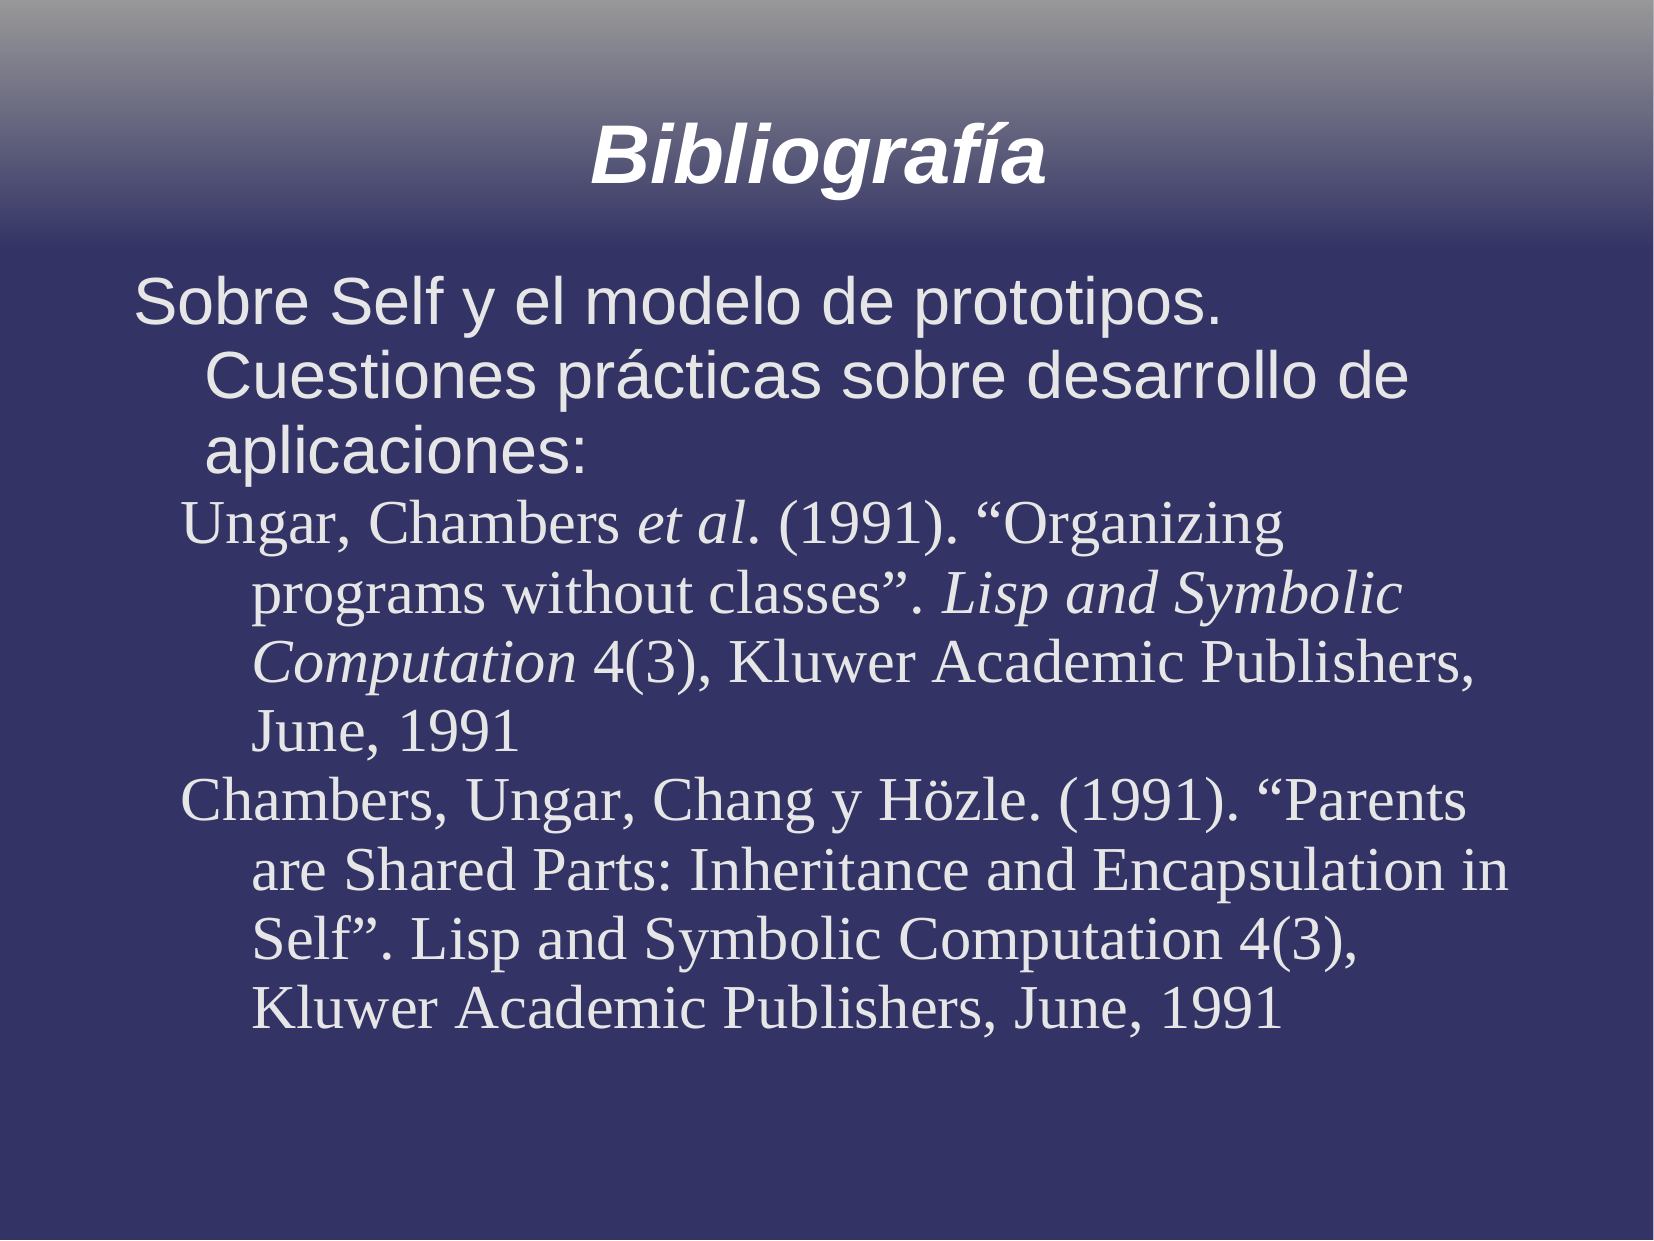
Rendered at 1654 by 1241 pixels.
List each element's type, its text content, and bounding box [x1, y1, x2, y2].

title Bibliografía [112, 50, 1525, 259]
list Sobre Self y el modelo de prototipos. Cuestiones prácticas sobre desarrollo de aplicaciones: Ungar, Chambers et al. (1991). “Organizing programs without classes”. Lisp and Symbolic Computation 4(3), Kluwer Academic Publishers, June, 1991 Chambers, Ungar, Chang y Hözle. (1991). “Parents are Shared Parts: Inheritance and Encapsulation in Self”. Lisp and Symbolic Computation 4(3), Kluwer Academic Publishers, June, 1991 [121, 263, 1534, 1048]
